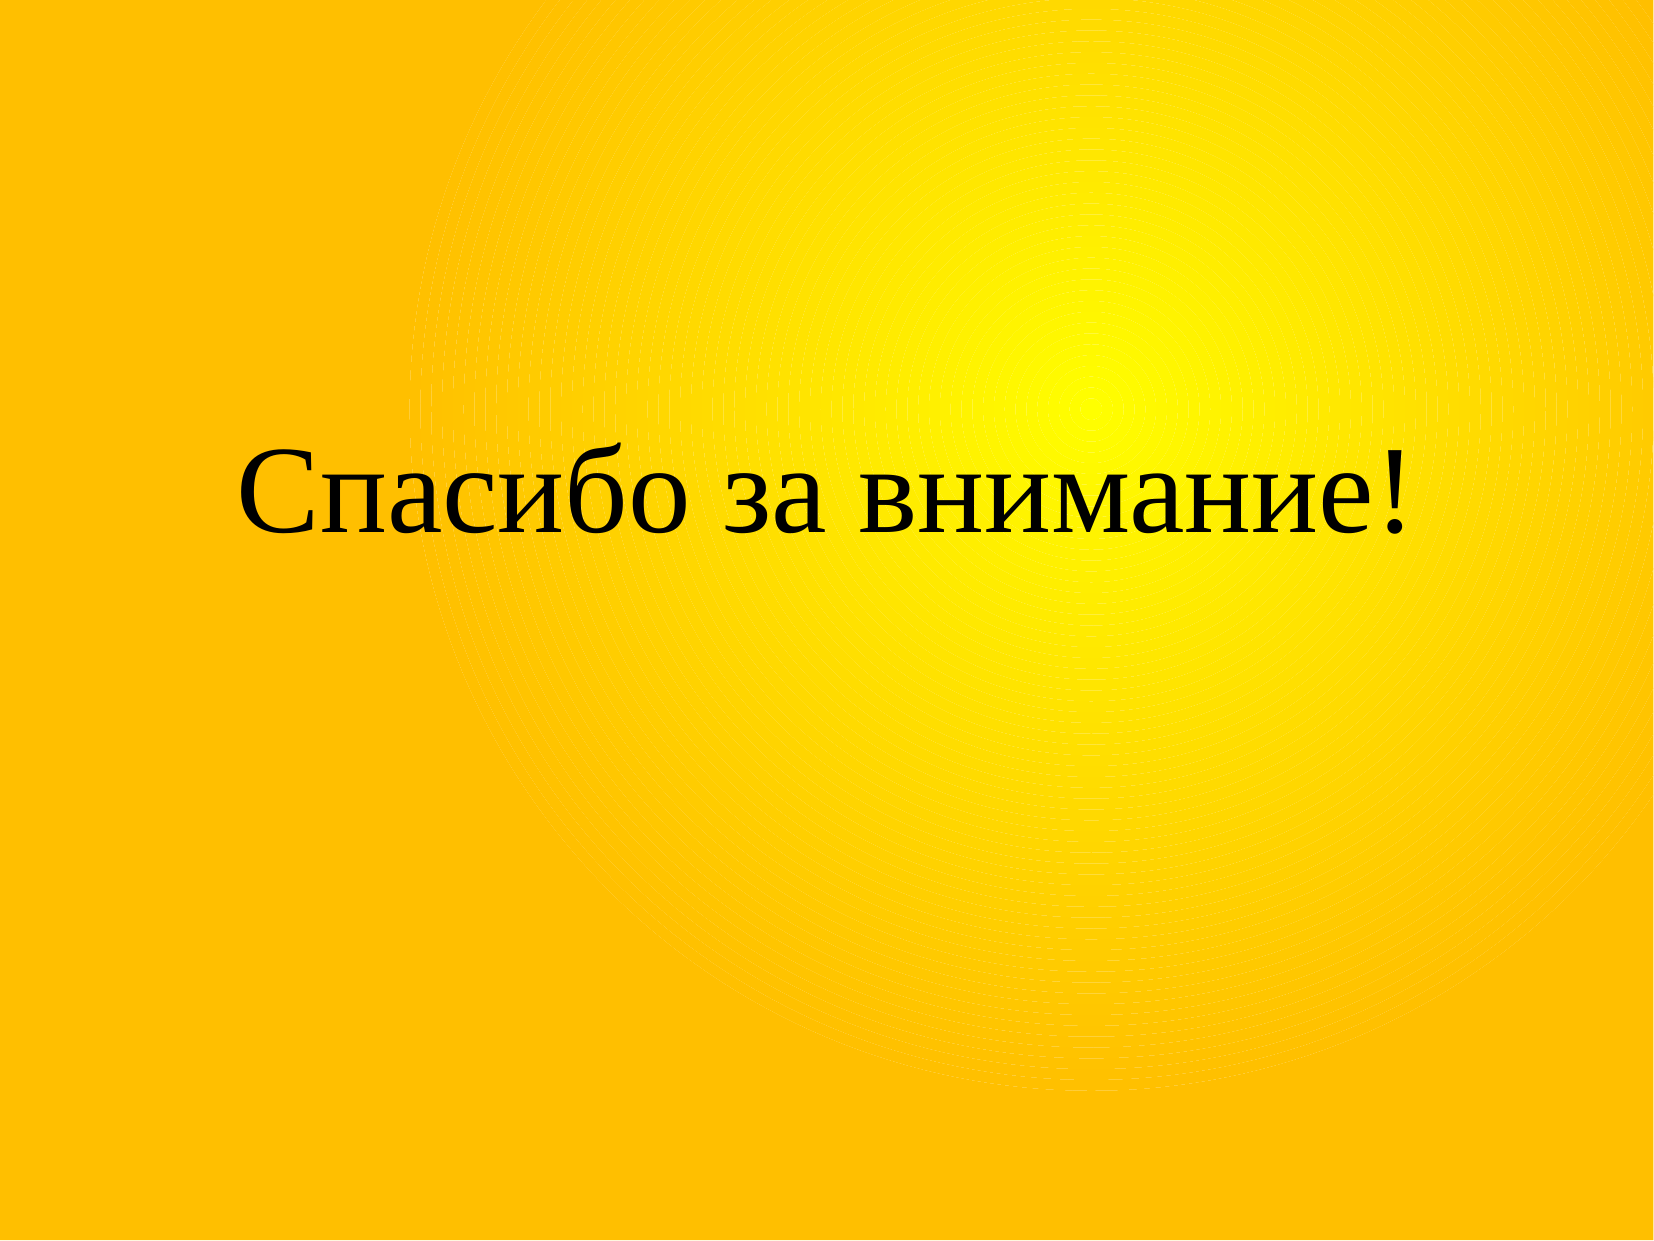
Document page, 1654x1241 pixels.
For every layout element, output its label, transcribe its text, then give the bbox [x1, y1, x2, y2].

text_box Спасибо за внимание! [206, 413, 1447, 567]
